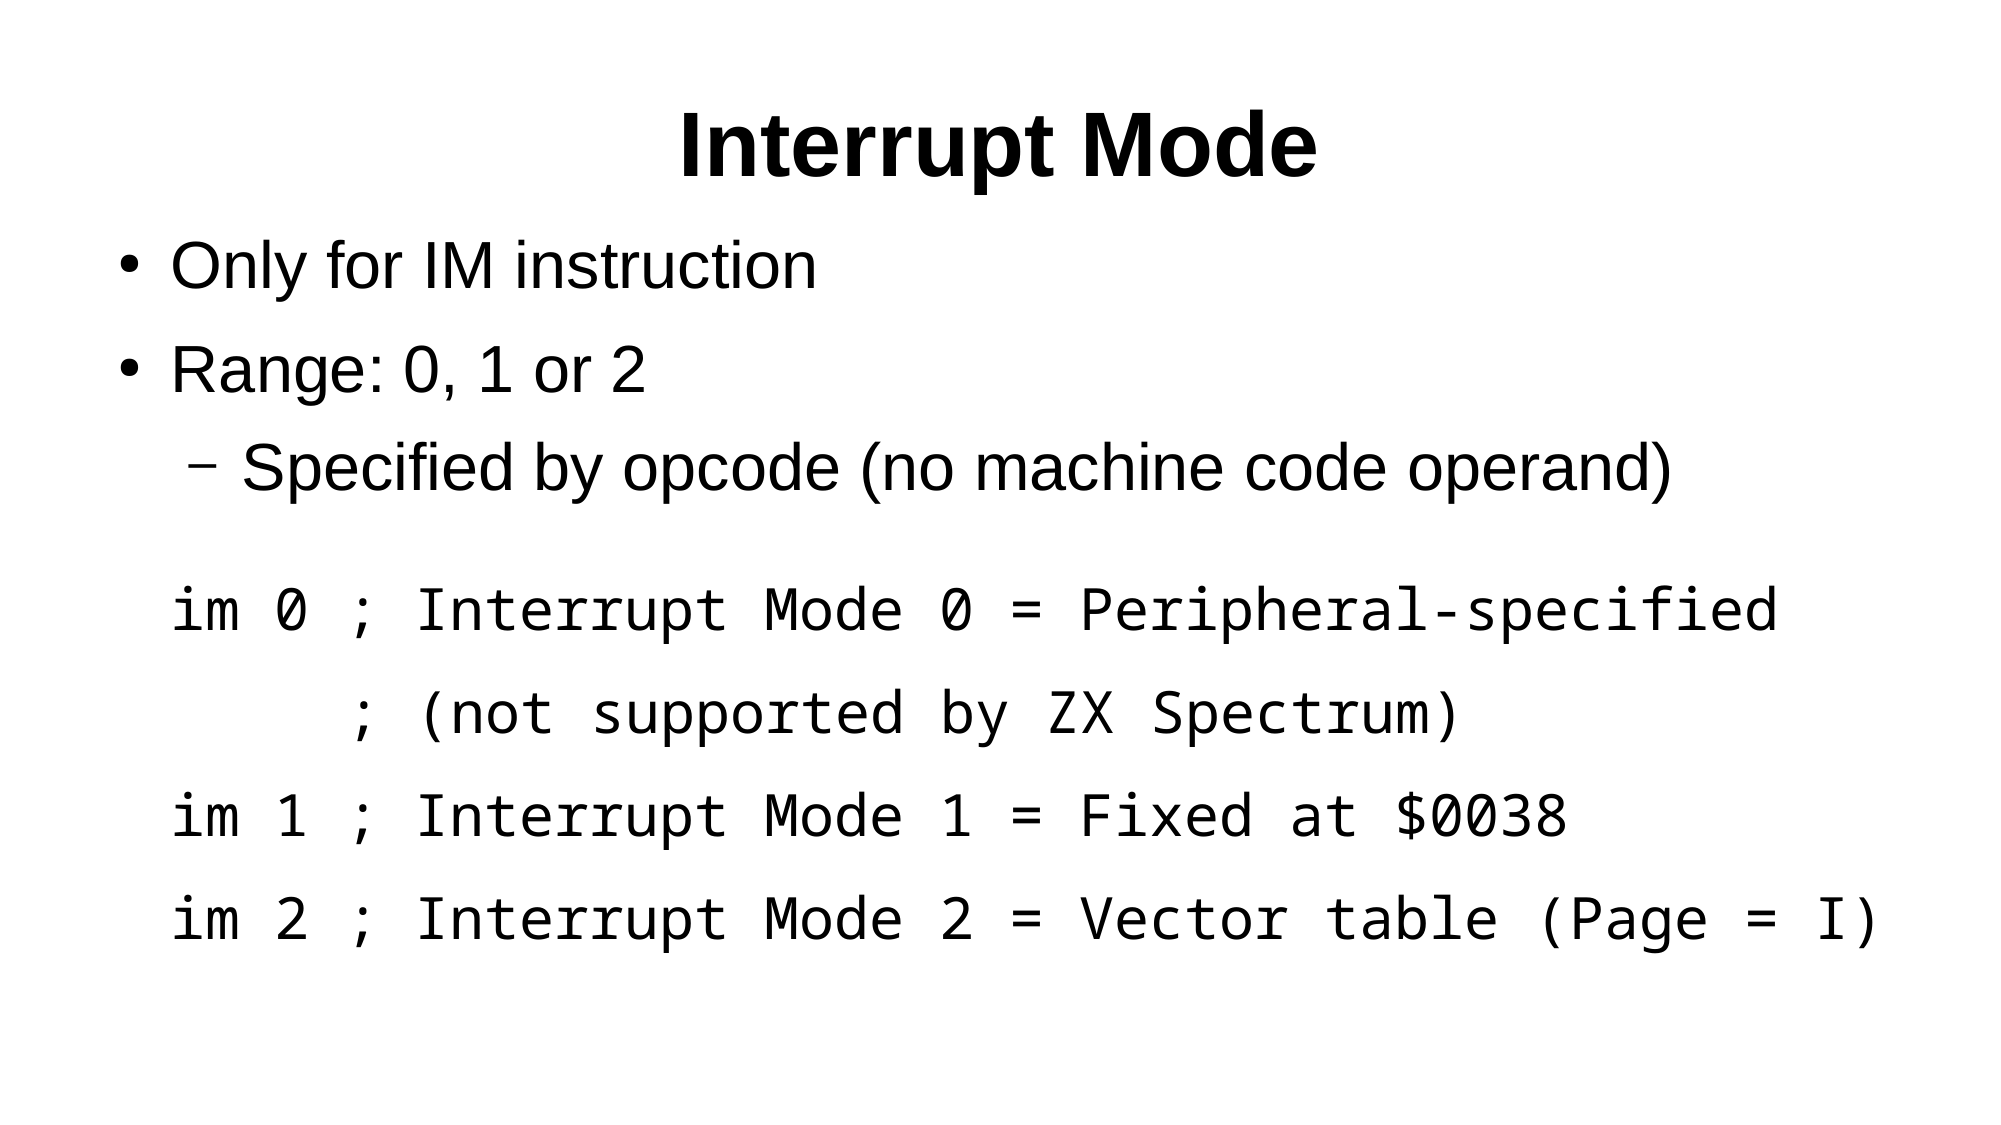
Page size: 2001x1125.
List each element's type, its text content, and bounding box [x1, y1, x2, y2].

list Only for IM instruction Range: 0, 1 or 2 Specified by opcode (no machine code operand) im 0 ; Interrupt Mode 0 = Peripheral-specified ; (not supported by ZX Spectrum) im 1 ; Interrupt Mode 1 = Fixed at $0038 im 2 ; Interrupt Mode 2 = Vector table (Page = I) [99, 227, 1900, 1075]
title Interrupt Mode [137, 36, 1863, 227]
